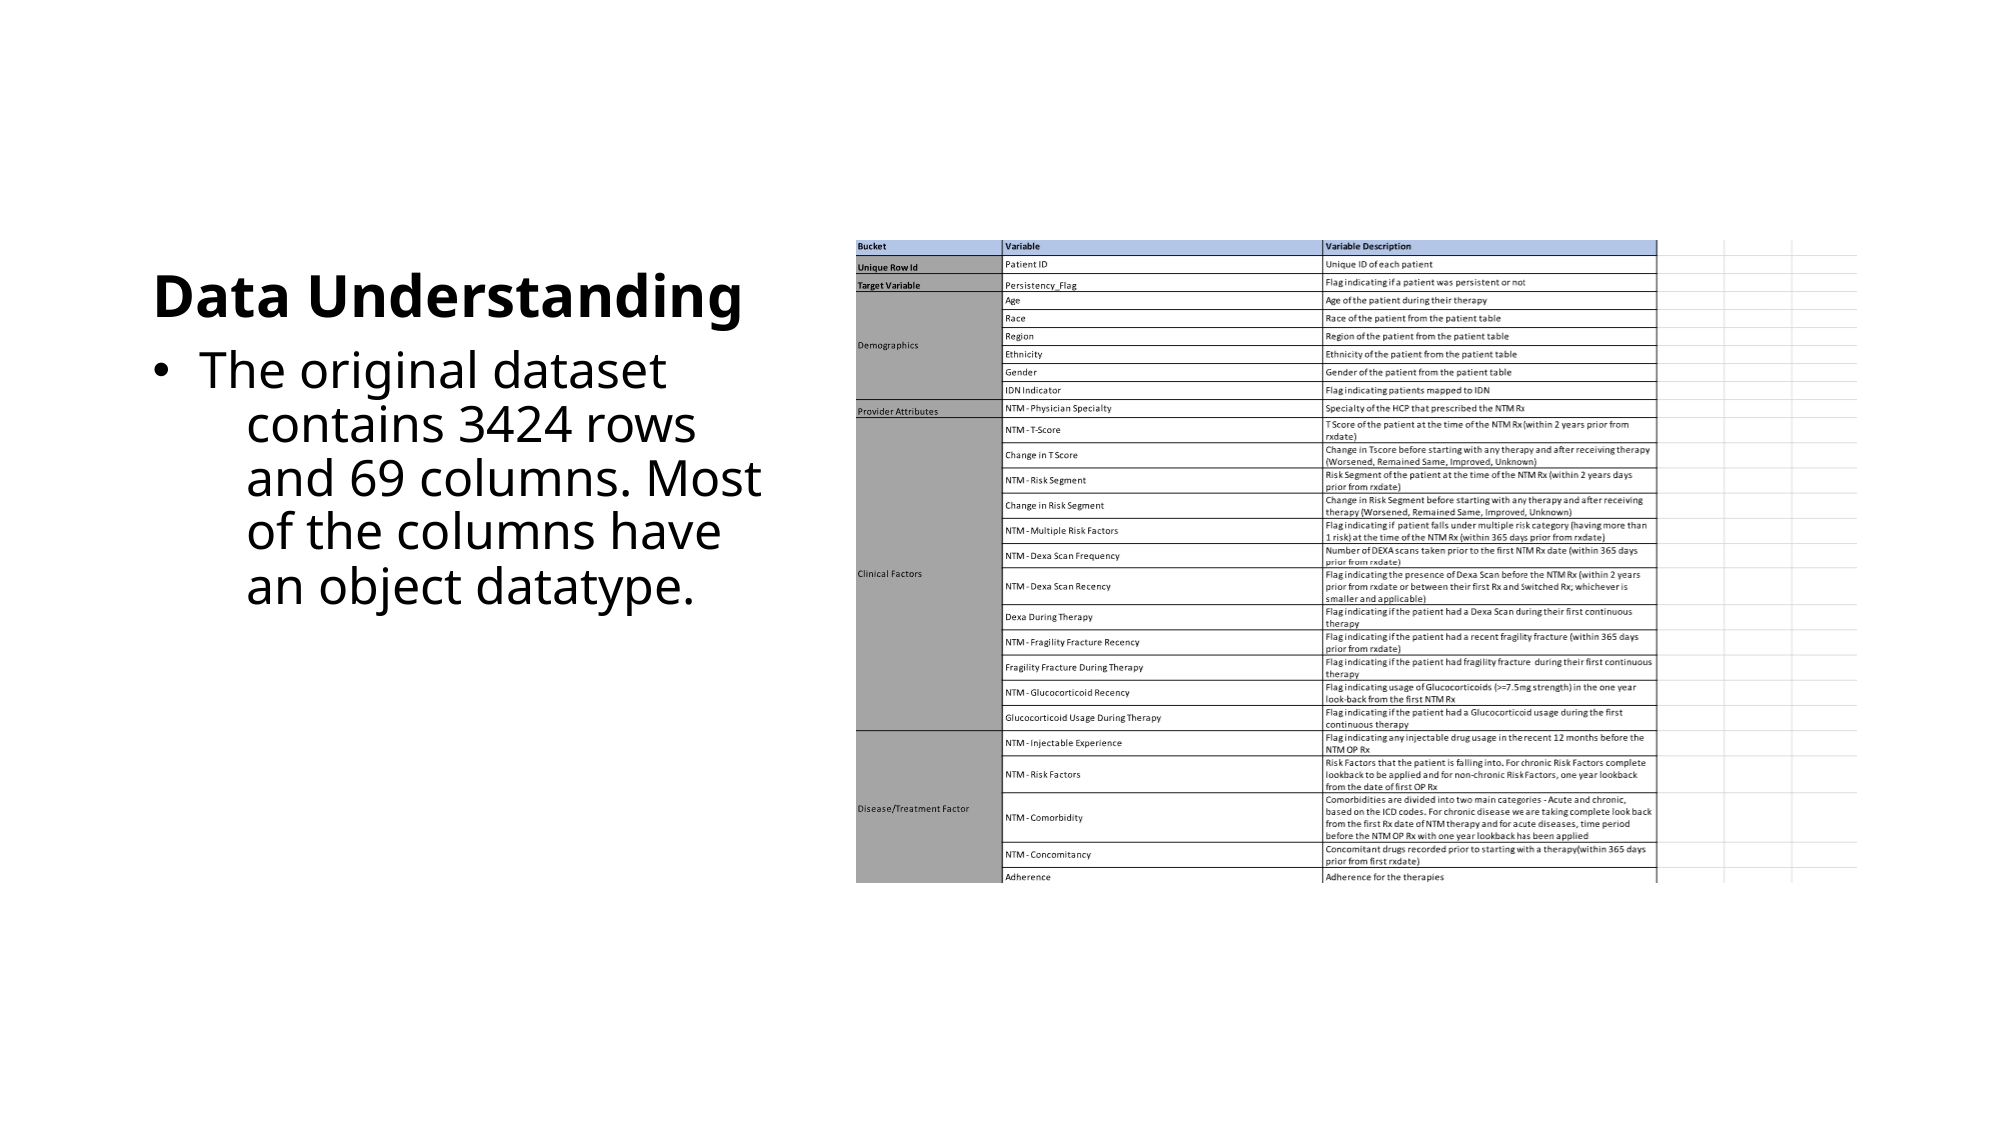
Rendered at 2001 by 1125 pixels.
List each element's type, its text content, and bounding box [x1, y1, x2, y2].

list The original dataset contains 3424 rows and 69 columns. Most of the columns have an object datatype. [137, 337, 783, 963]
title Data Understanding [137, 75, 783, 337]
picture [856, 240, 1857, 883]
